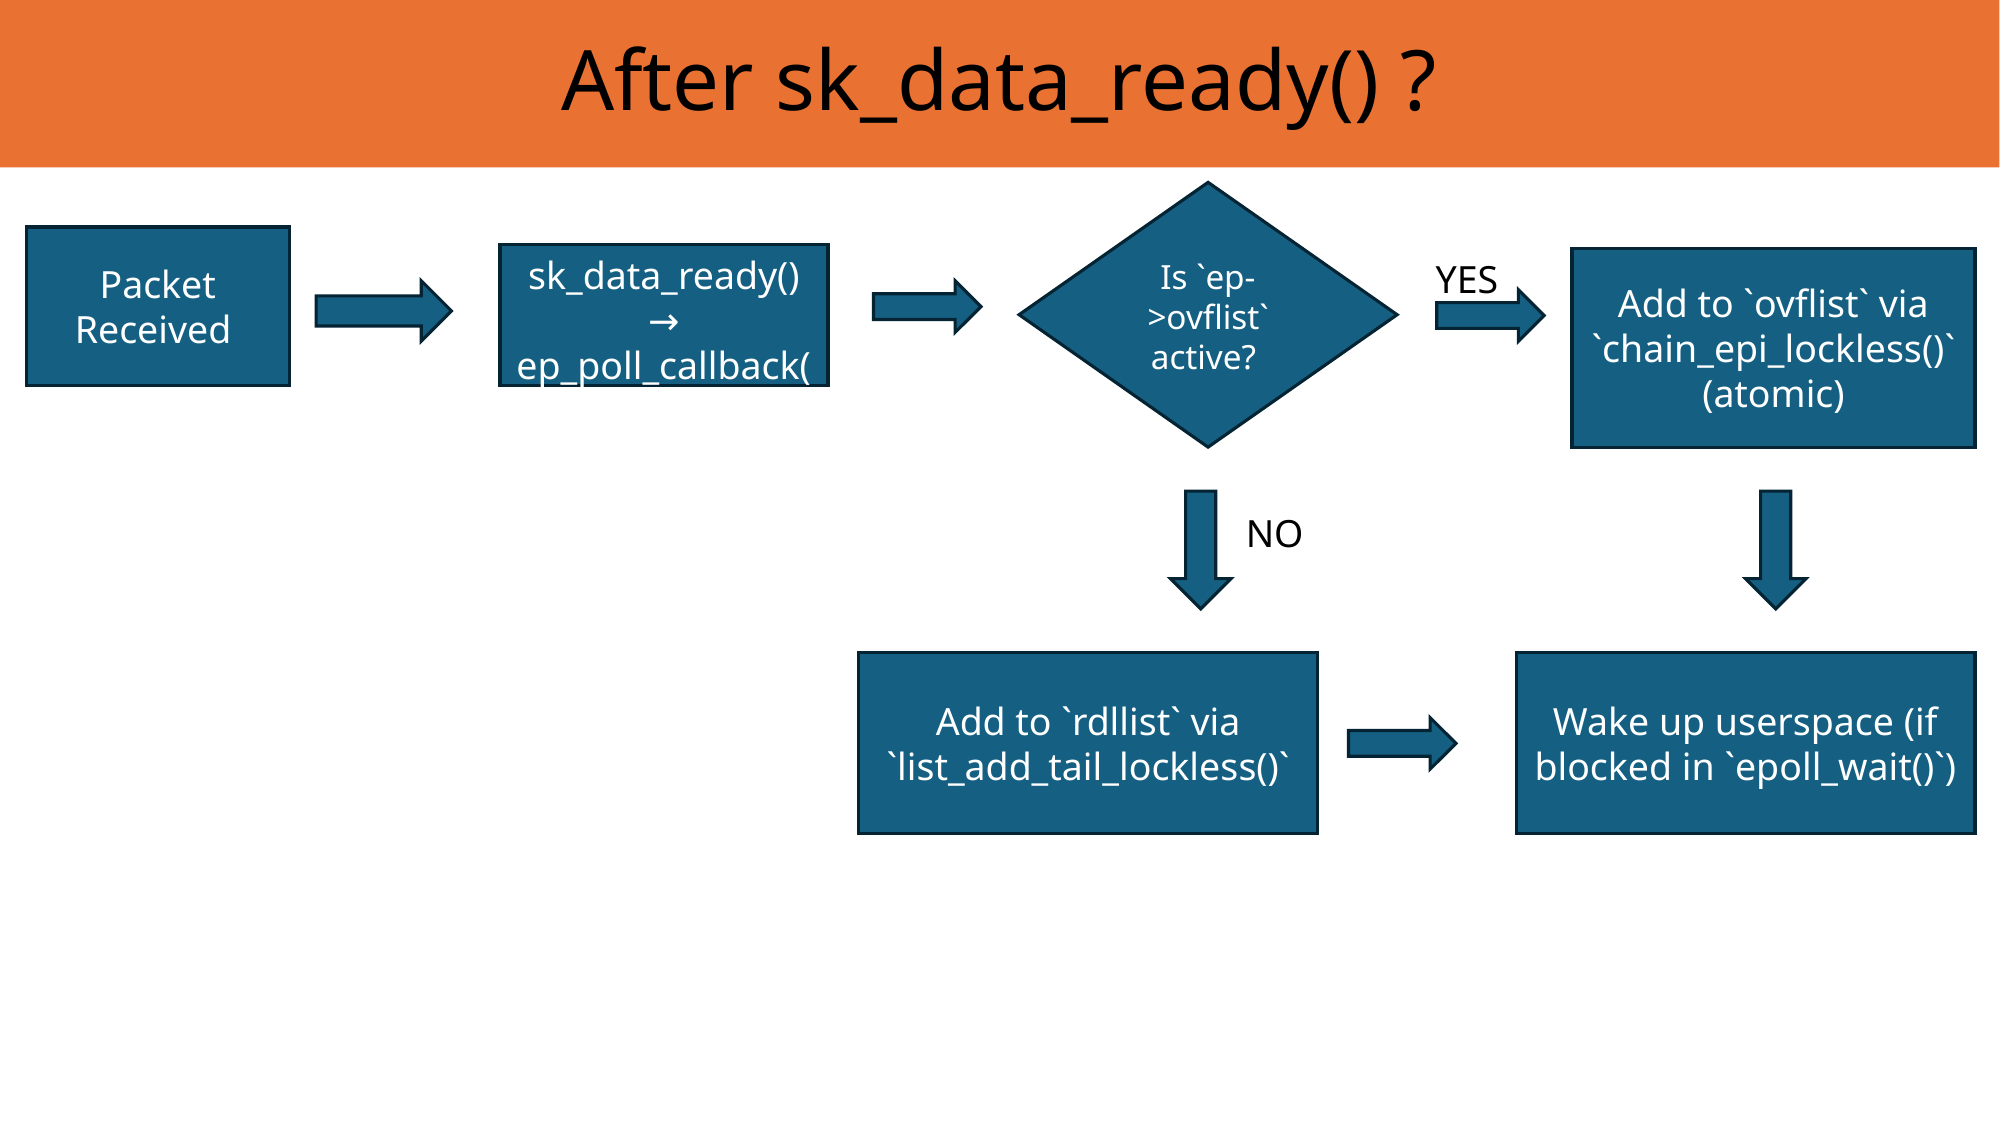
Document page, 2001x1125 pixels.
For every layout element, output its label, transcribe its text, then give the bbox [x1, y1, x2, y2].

text_box Add to `rdllist` via `list_add_tail_lockless()` [859, 653, 1318, 834]
text_box [316, 280, 452, 342]
title After sk_data_ready() ? [0, 0, 2000, 168]
text_box [1436, 310, 1545, 342]
text_box sk_data_ready() → ep_poll_callback() [500, 244, 828, 385]
text_box Packet Received [26, 227, 289, 385]
text_box Add to `ovflist` via `chain_epi_lockless()`(atomic) [1572, 249, 1975, 447]
text_box Wake up userspace (if blocked in `epoll_wait()`) [1516, 653, 1975, 834]
text_box YES [1420, 248, 1539, 310]
text_box NO [1230, 502, 1349, 564]
text_box Is `ep->ovflist` active? [1019, 182, 1398, 448]
text_box [1745, 491, 1806, 609]
text_box [1348, 717, 1456, 770]
text_box [873, 280, 981, 333]
text_box [1170, 491, 1231, 609]
